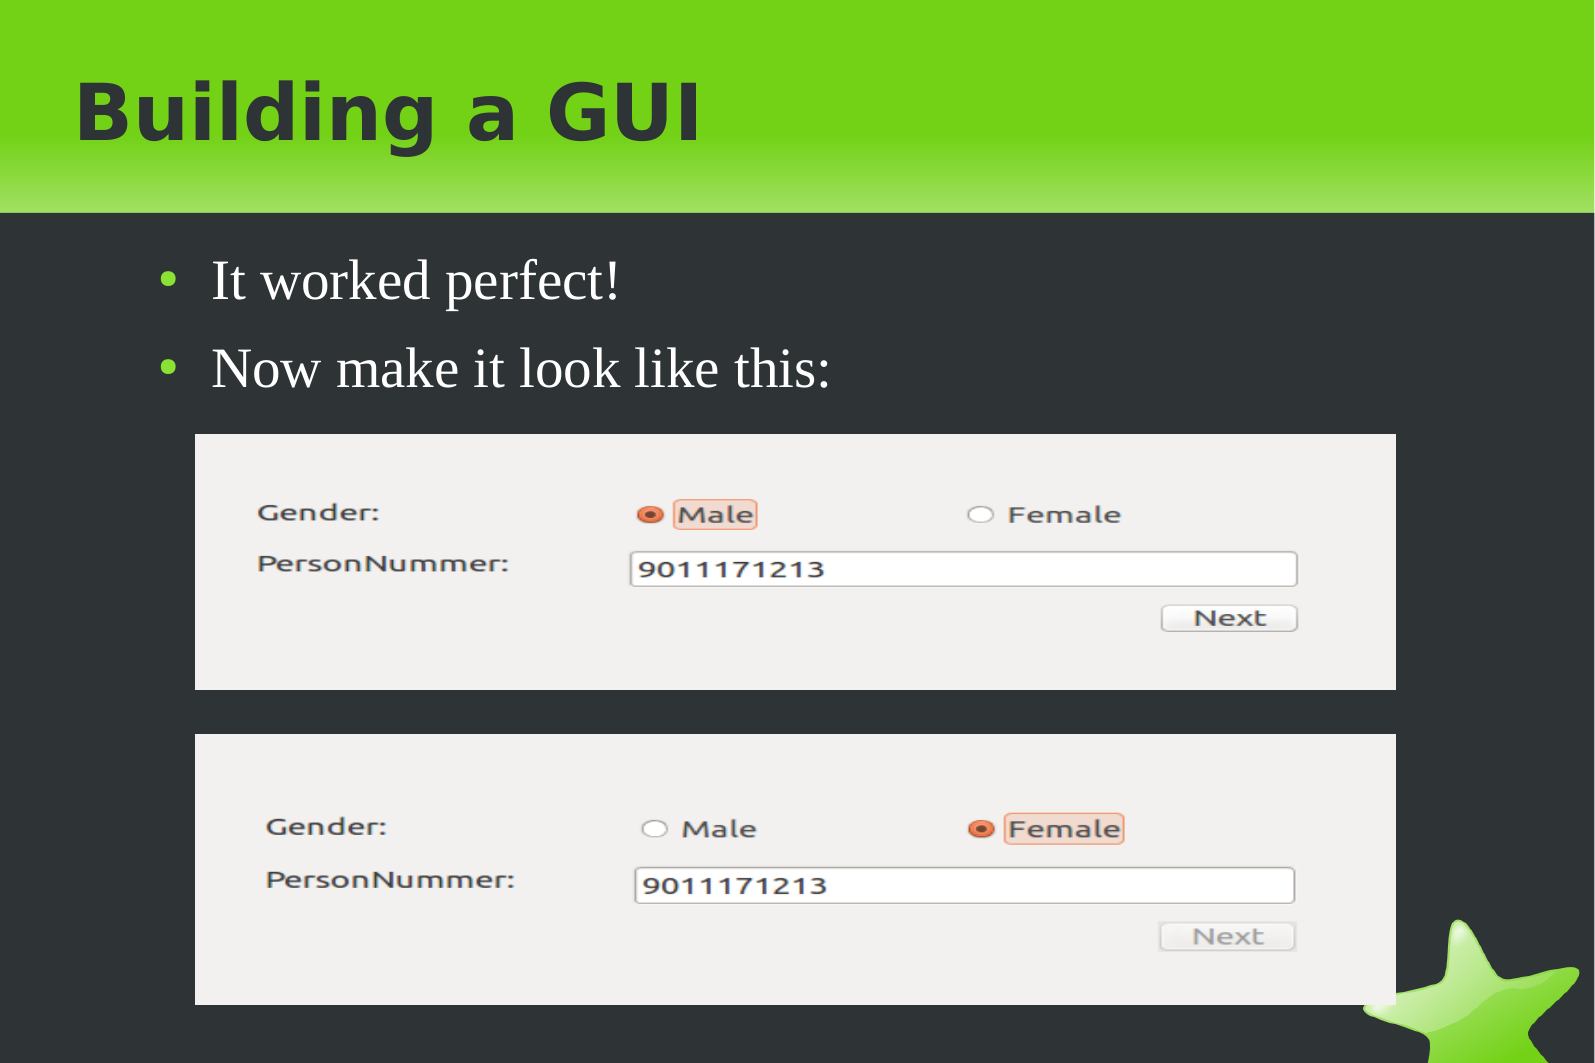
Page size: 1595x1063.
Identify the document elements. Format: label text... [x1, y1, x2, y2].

list It worked perfect! Now make it look like this: [79, 248, 1515, 951]
picture [0, 0, 1595, 1063]
title Building a GUI [74, 25, 1510, 203]
